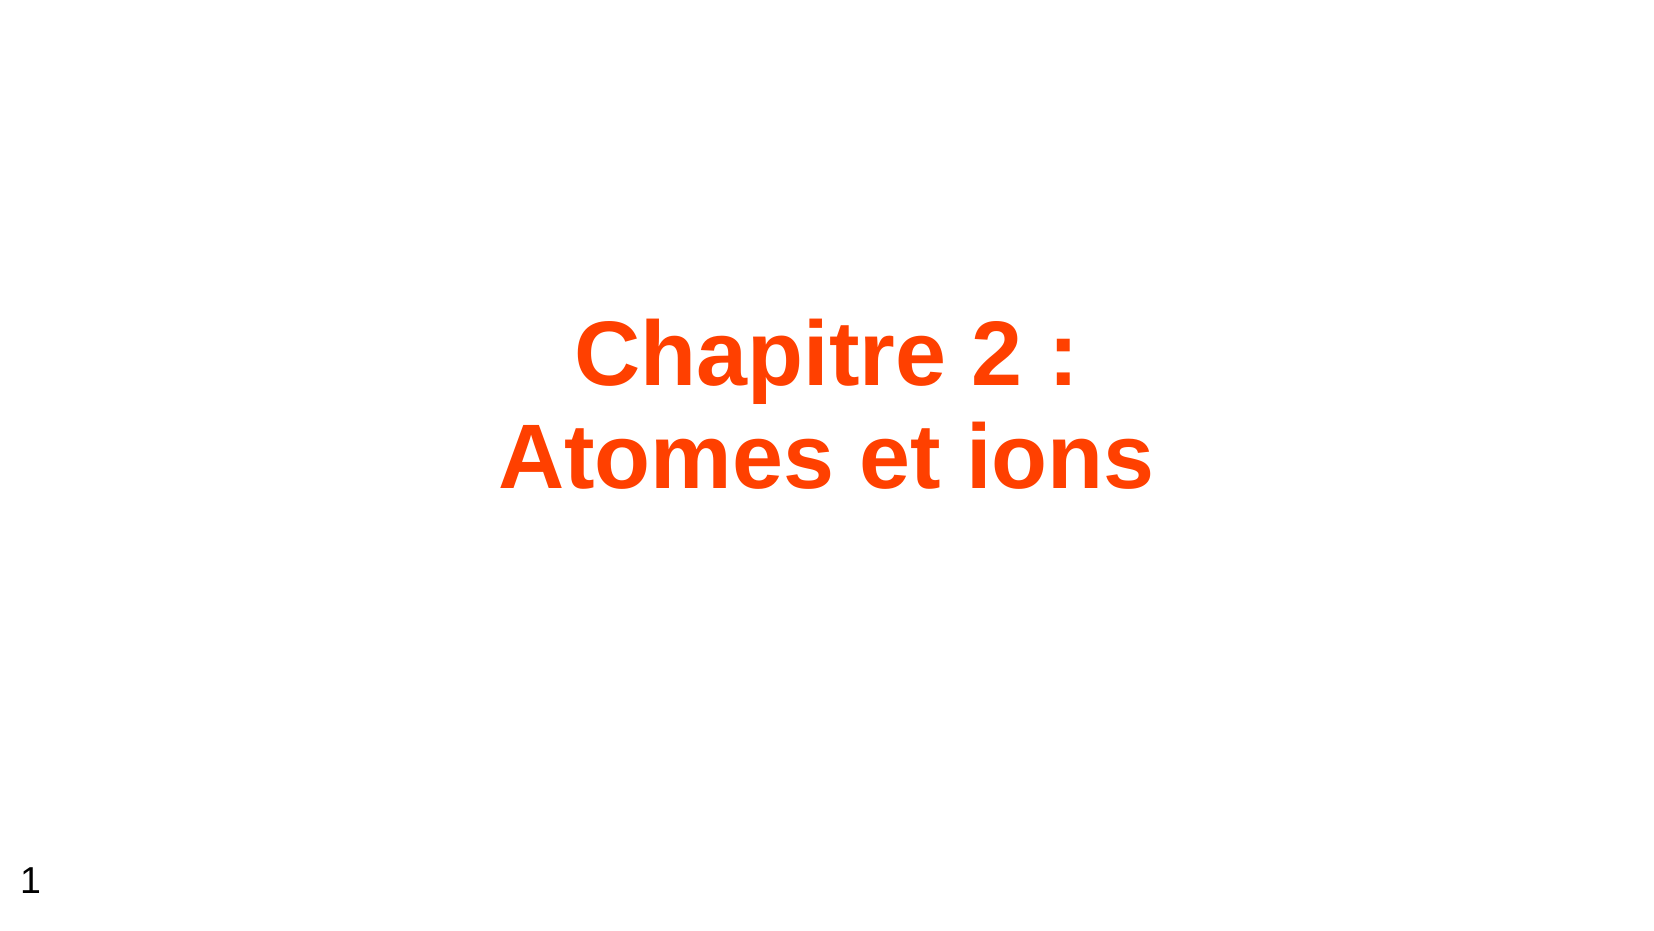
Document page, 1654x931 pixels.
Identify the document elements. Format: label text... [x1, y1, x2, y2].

text_box <number> [5, 852, 634, 923]
subtitle Chapitre 2 : Atomes et ions [82, 288, 1571, 522]
